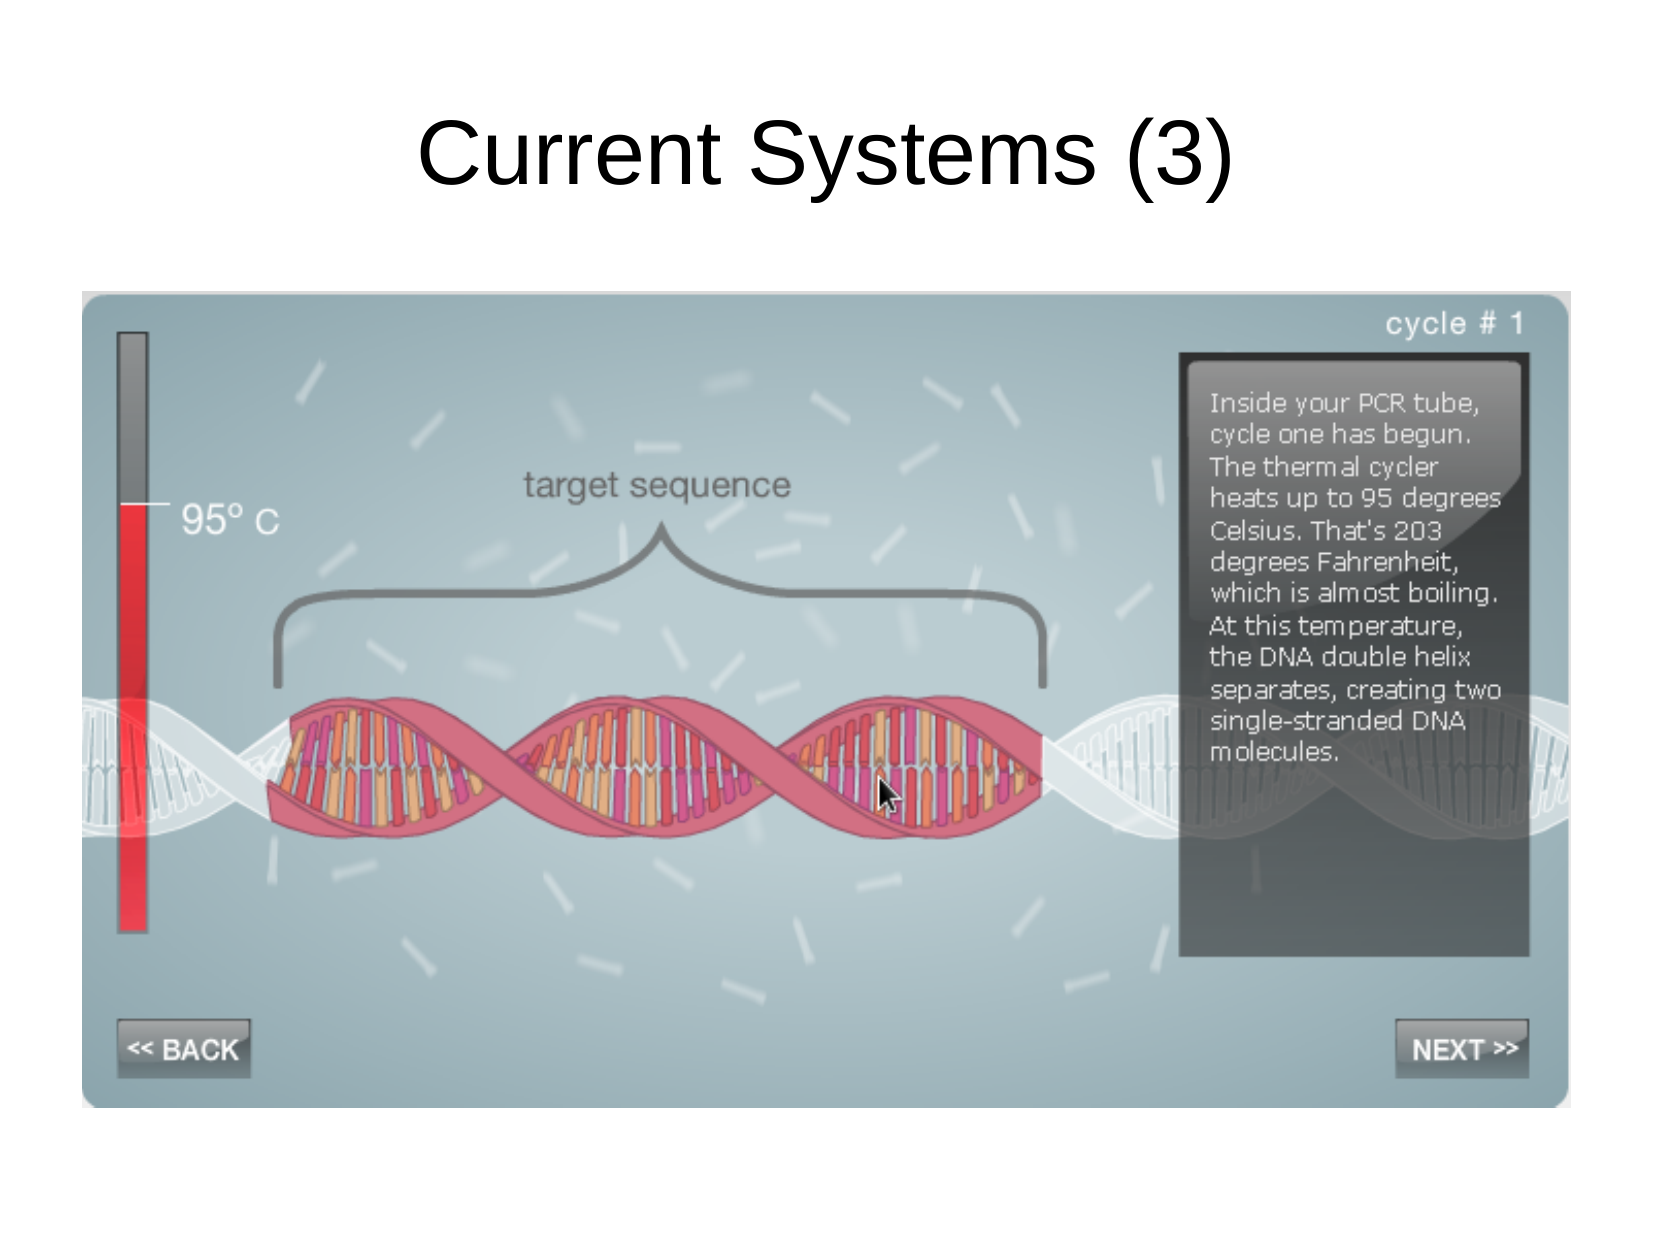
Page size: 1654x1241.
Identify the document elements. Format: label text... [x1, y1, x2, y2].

picture [82, 291, 1571, 1108]
title Current Systems (3) [82, 49, 1571, 257]
